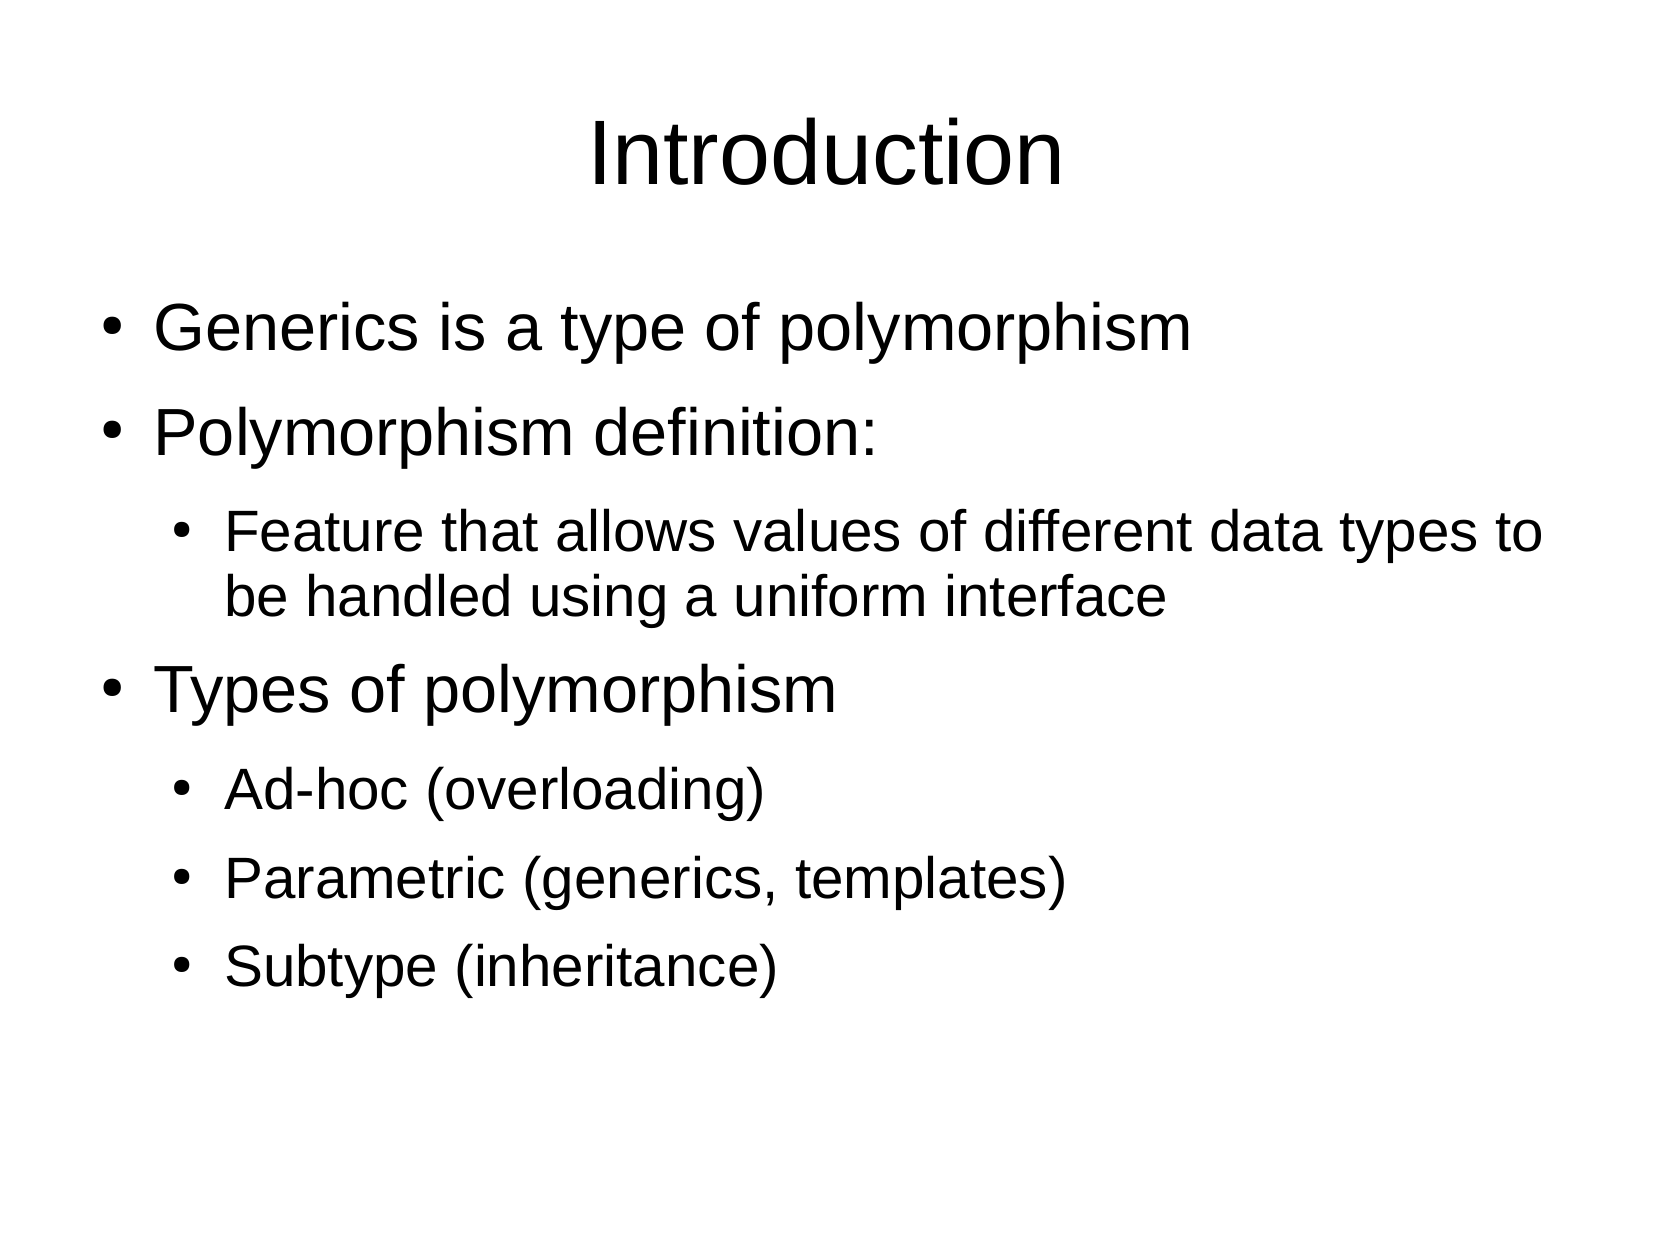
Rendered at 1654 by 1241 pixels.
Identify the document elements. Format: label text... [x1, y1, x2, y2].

title Introduction [82, 56, 1571, 250]
list Generics is a type of polymorphism Polymorphism definition: Feature that allows values of different data types to be handled using a uniform interface Types of polymorphism Ad-hoc (overloading) Parametric (generics, templates) Subtype (inheritance) [82, 290, 1571, 1097]
